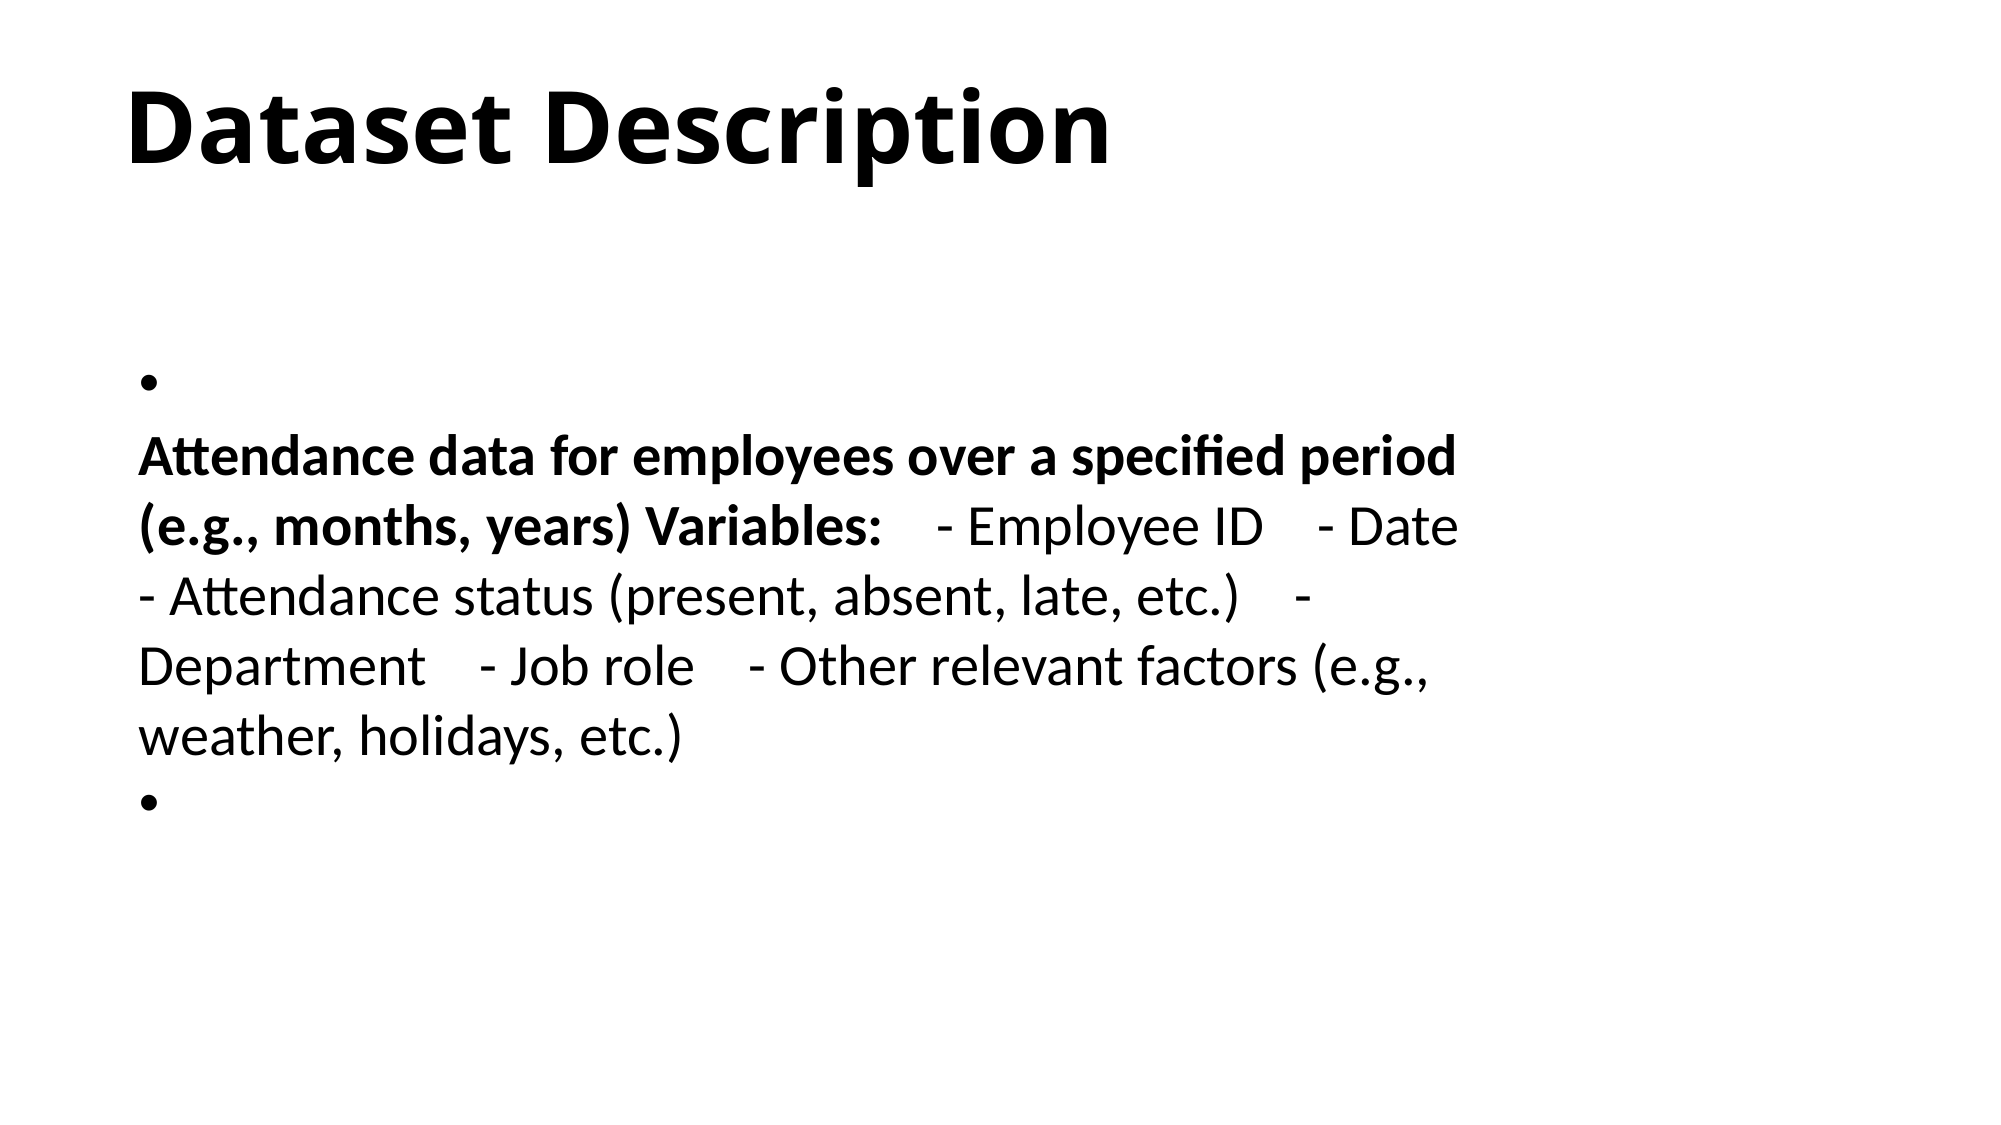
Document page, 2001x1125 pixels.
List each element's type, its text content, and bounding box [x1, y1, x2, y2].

text_box Attendance data for employees over a specified period (e.g., months, years) Variables: - Employee ID - Date - Attendance status (present, absent, late, etc.) - Department - Job role - Other relevant factors (e.g., weather, holidays, etc.) [123, 339, 1536, 1062]
title Dataset Description [123, 63, 1877, 188]
